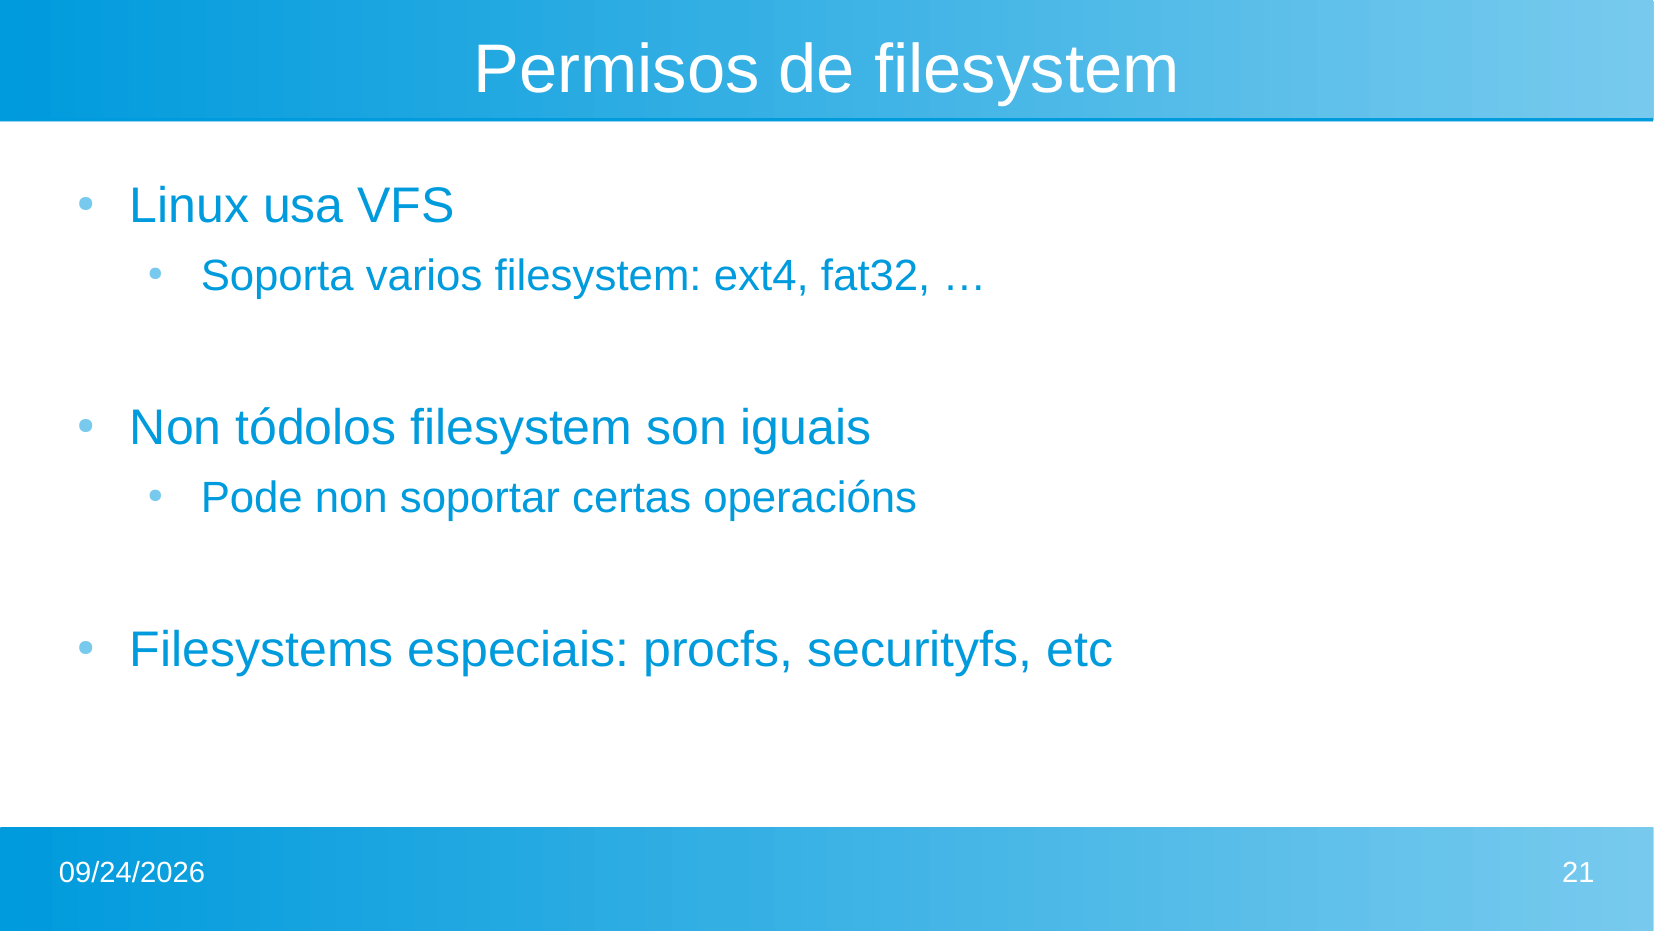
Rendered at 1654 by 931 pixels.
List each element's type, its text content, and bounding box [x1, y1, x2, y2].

list Linux usa VFS Soporta varios filesystem: ext4, fat32, … Non tódolos filesystem son iguais Pode non soportar certas operacións Filesystems especiais: procfs, securityfs, etc [59, 177, 1595, 768]
title Permisos de filesystem [59, 29, 1595, 108]
